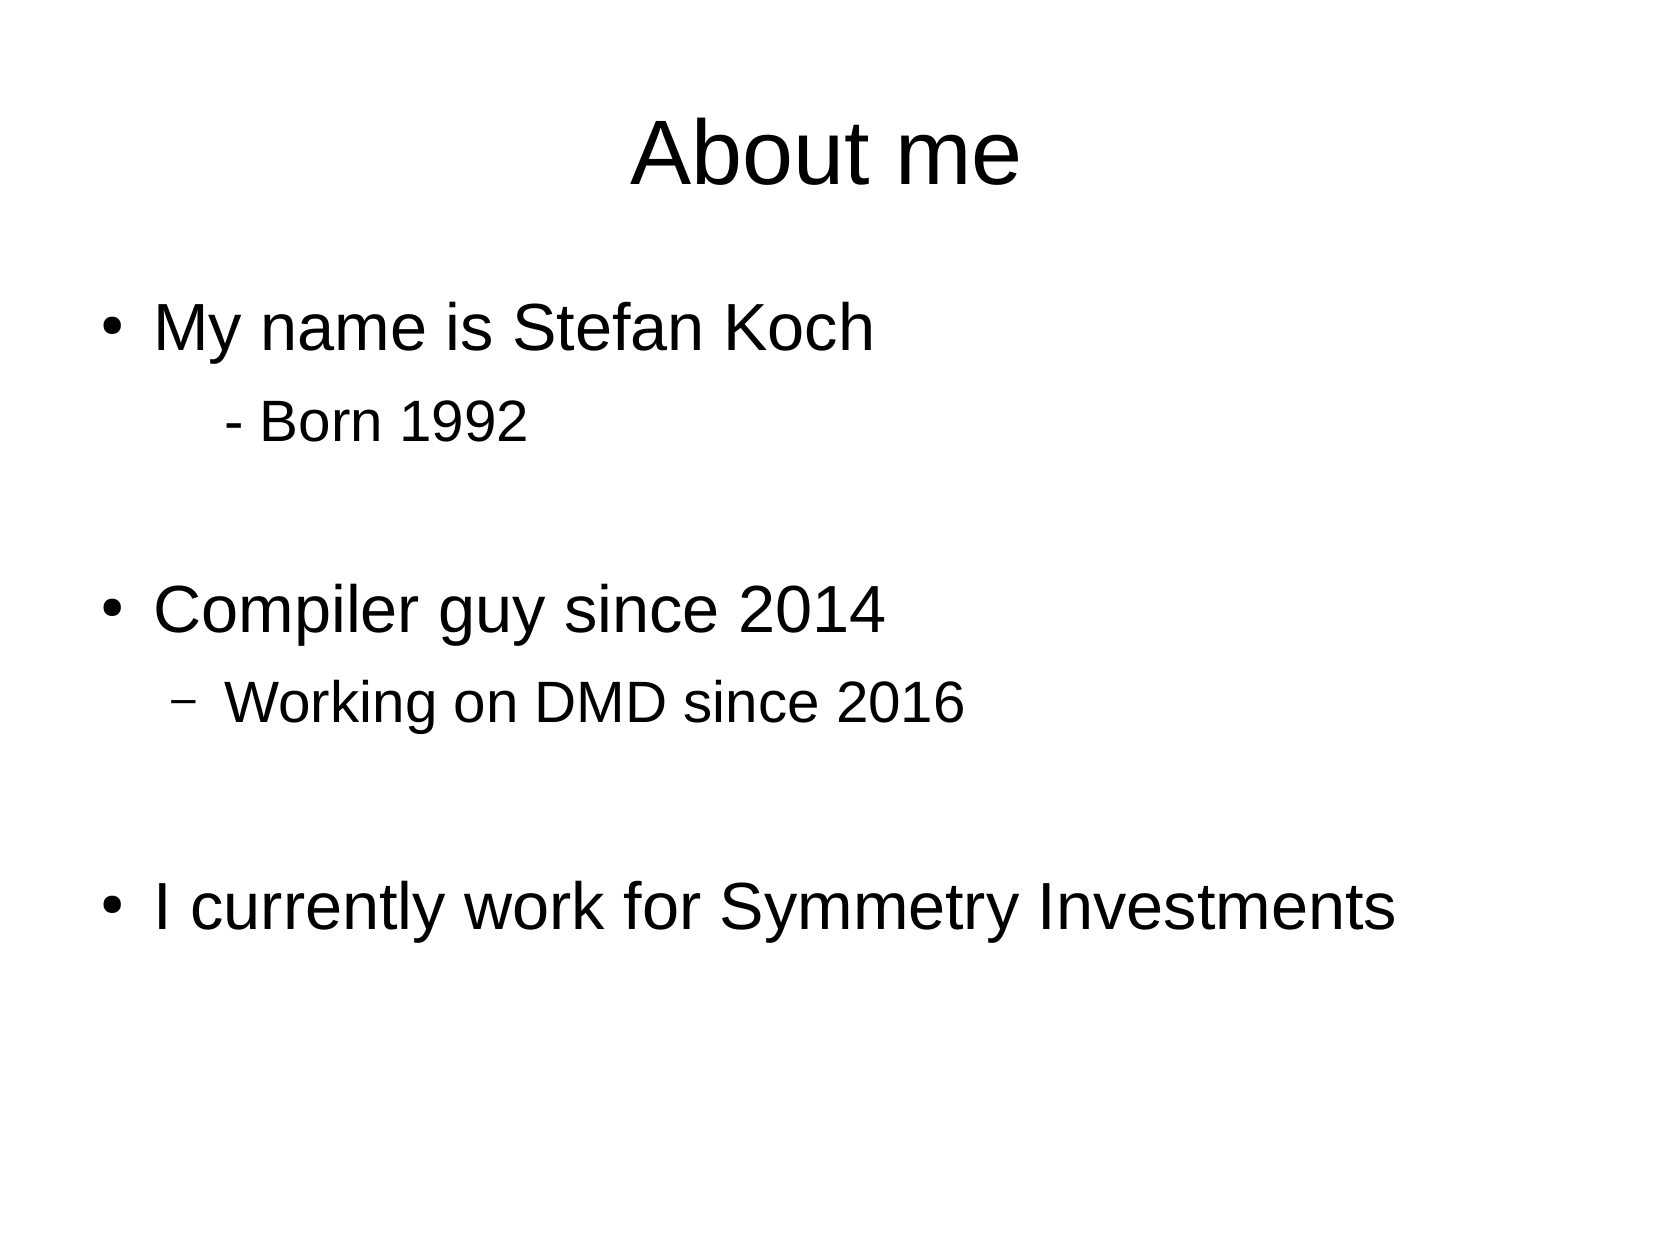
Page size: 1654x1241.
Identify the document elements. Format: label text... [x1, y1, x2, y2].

list My name is Stefan Koch - Born 1992 Compiler guy since 2014 Working on DMD since 2016 I currently work for Symmetry Investments [82, 290, 1571, 1010]
title About me [82, 49, 1571, 257]
